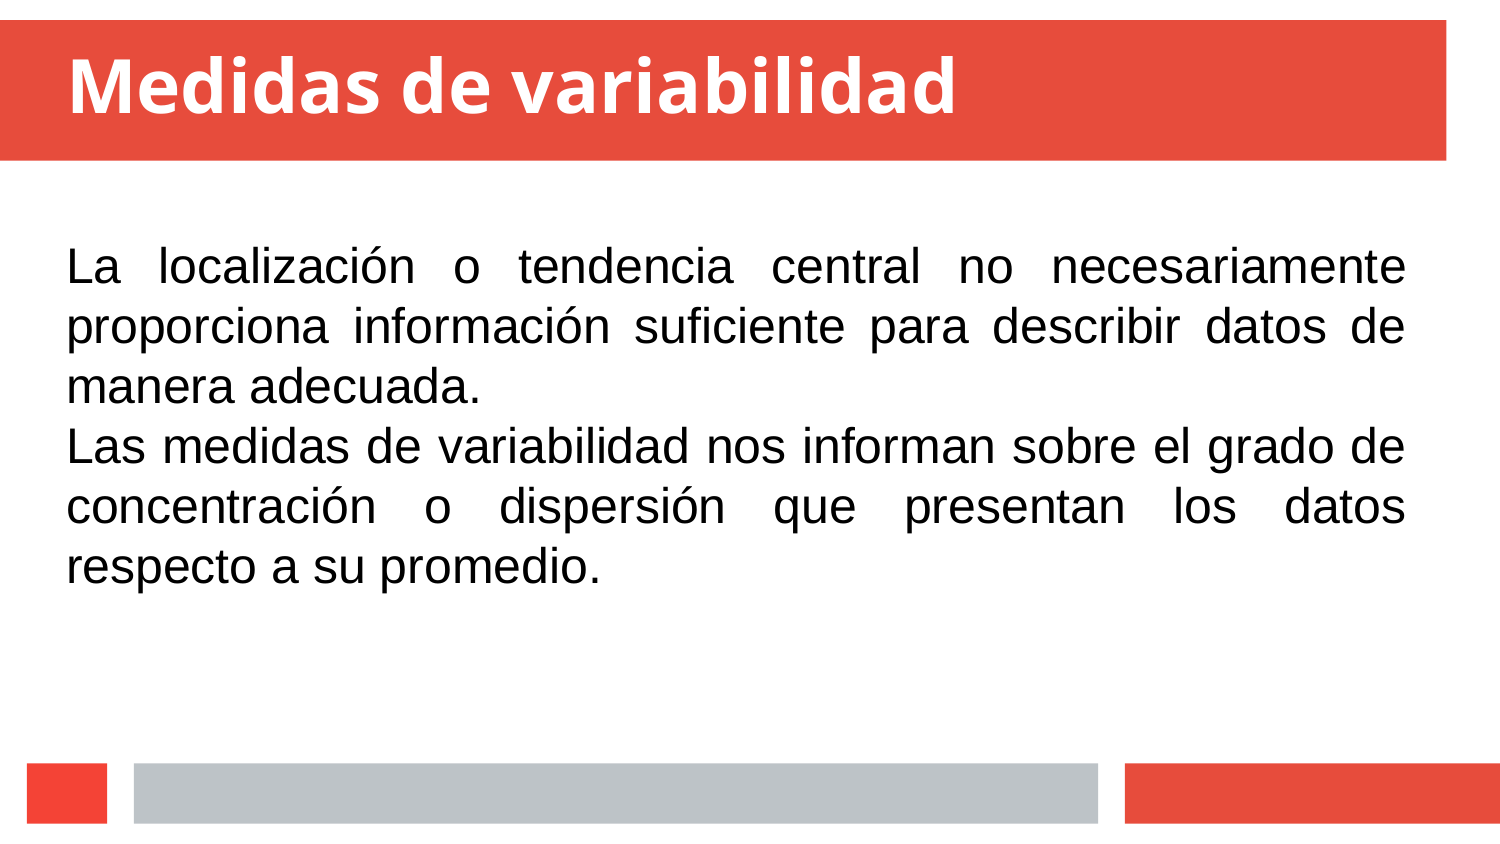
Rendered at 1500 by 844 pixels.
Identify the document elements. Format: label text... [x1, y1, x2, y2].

title Medidas de variabilidad [53, 40, 1447, 141]
subtitle La localización o tendencia central no necesariamente proporciona información suficiente para describir datos de manera adecuada. Las medidas de variabilidad nos informan sobre el grado de concentración o dispersión que presentan los datos respecto a su promedio. [53, 220, 1420, 744]
